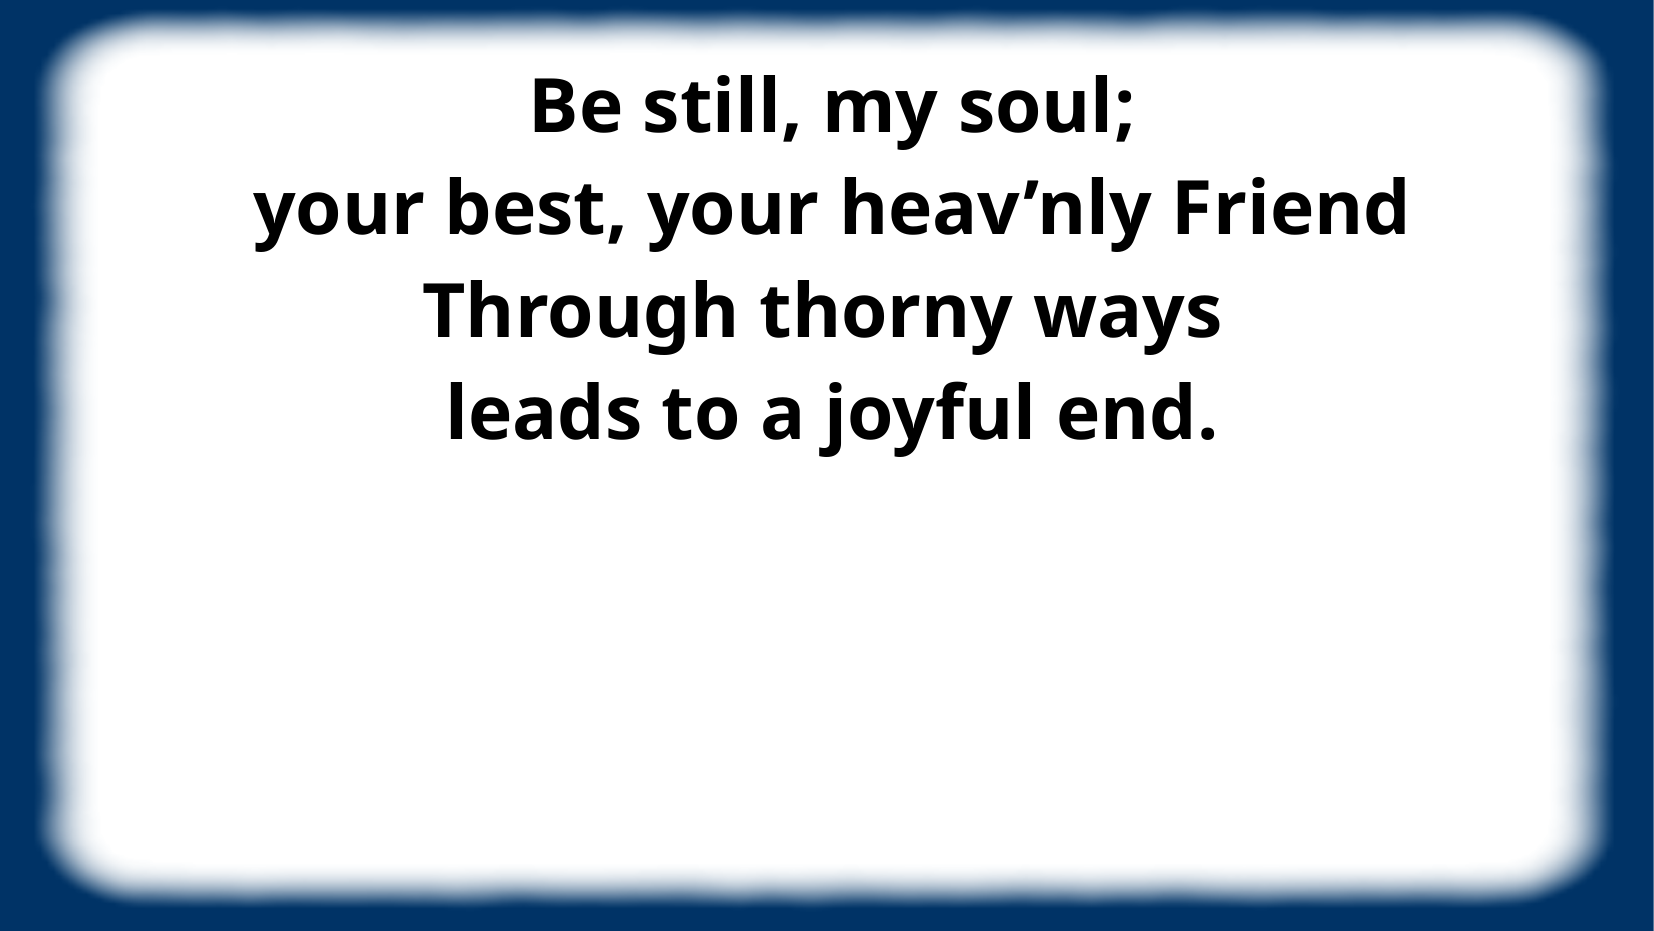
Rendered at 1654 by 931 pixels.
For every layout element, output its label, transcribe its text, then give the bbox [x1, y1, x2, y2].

text_box Be still, my soul; your best, your heav’nly Friend Through thorny ways leads to a joyful end. [120, 45, 1546, 466]
picture [0, 0, 1654, 931]
